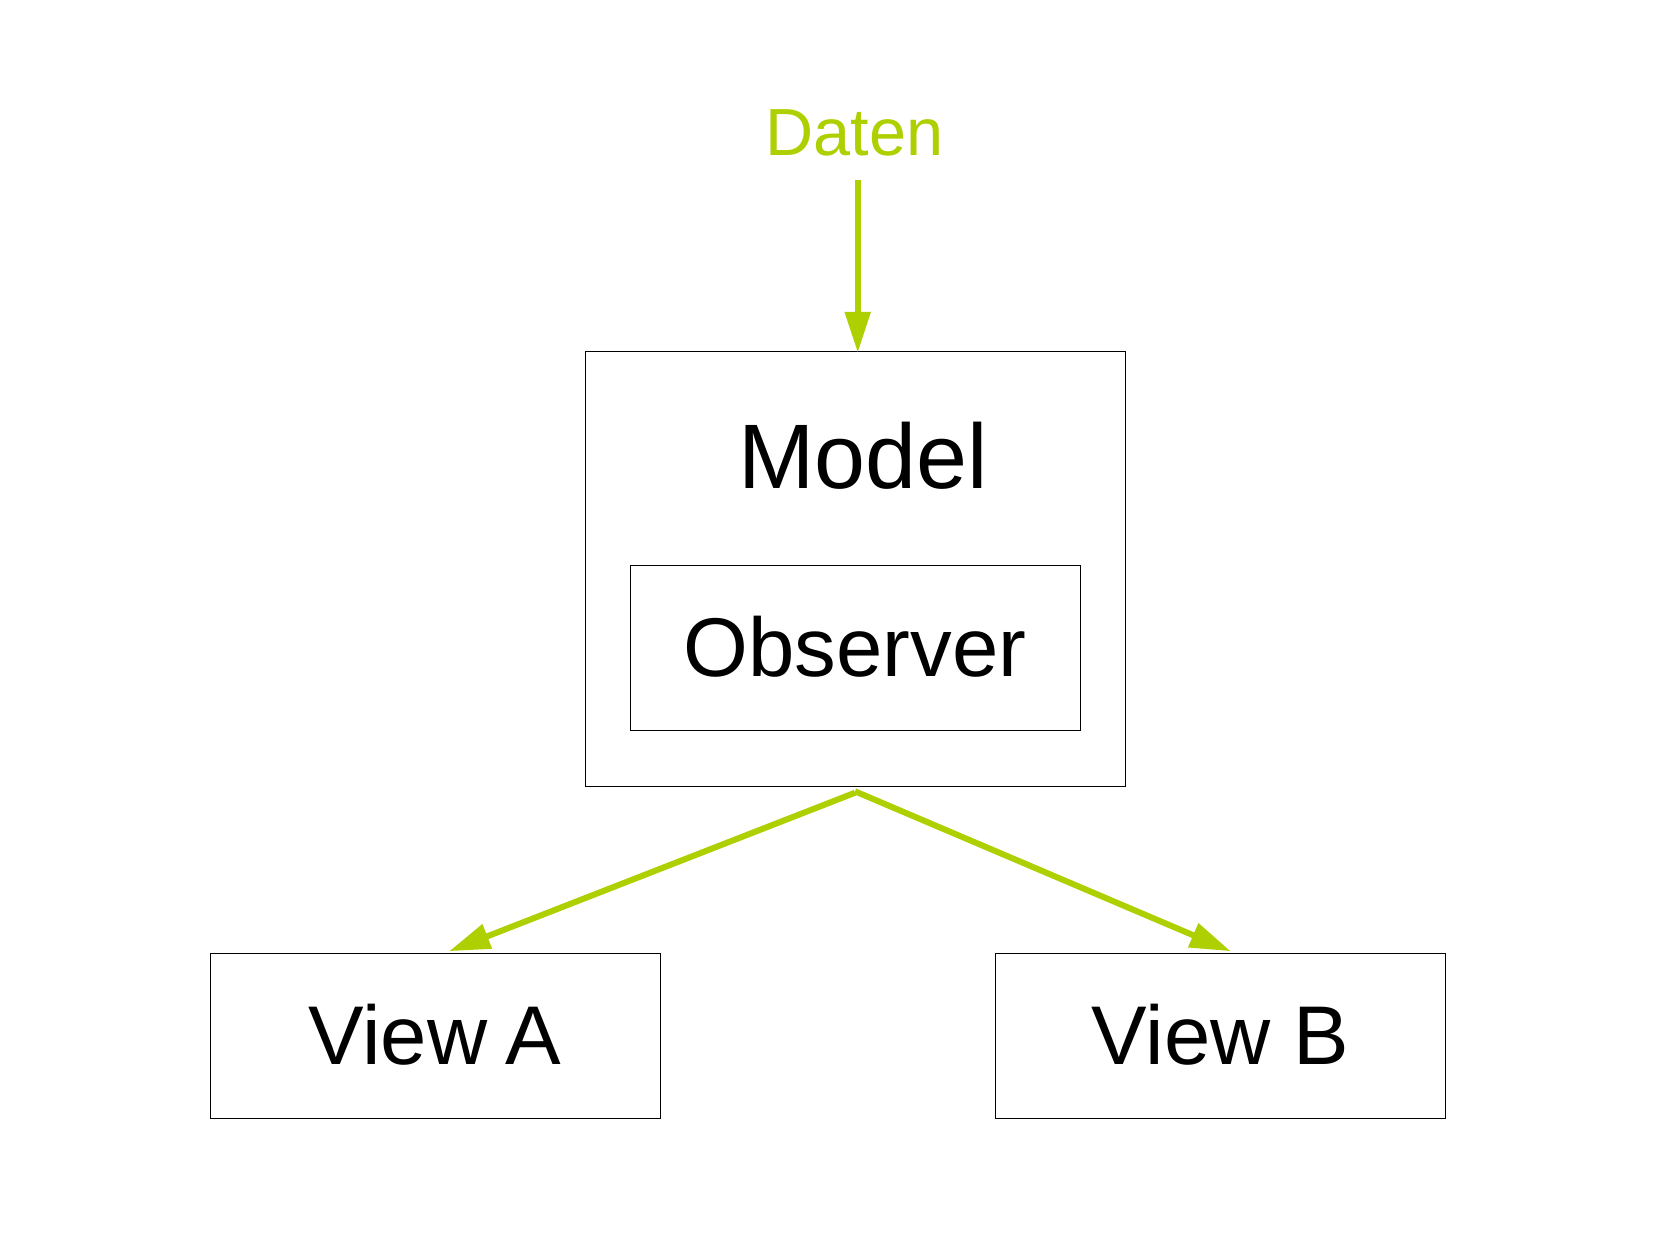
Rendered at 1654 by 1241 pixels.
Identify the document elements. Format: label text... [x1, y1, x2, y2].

text_box View B [995, 953, 1446, 1119]
text_box View A [210, 953, 661, 1119]
text_box Observer [630, 565, 1081, 731]
text_box Daten [750, 87, 959, 177]
text_box Model [723, 398, 1004, 516]
